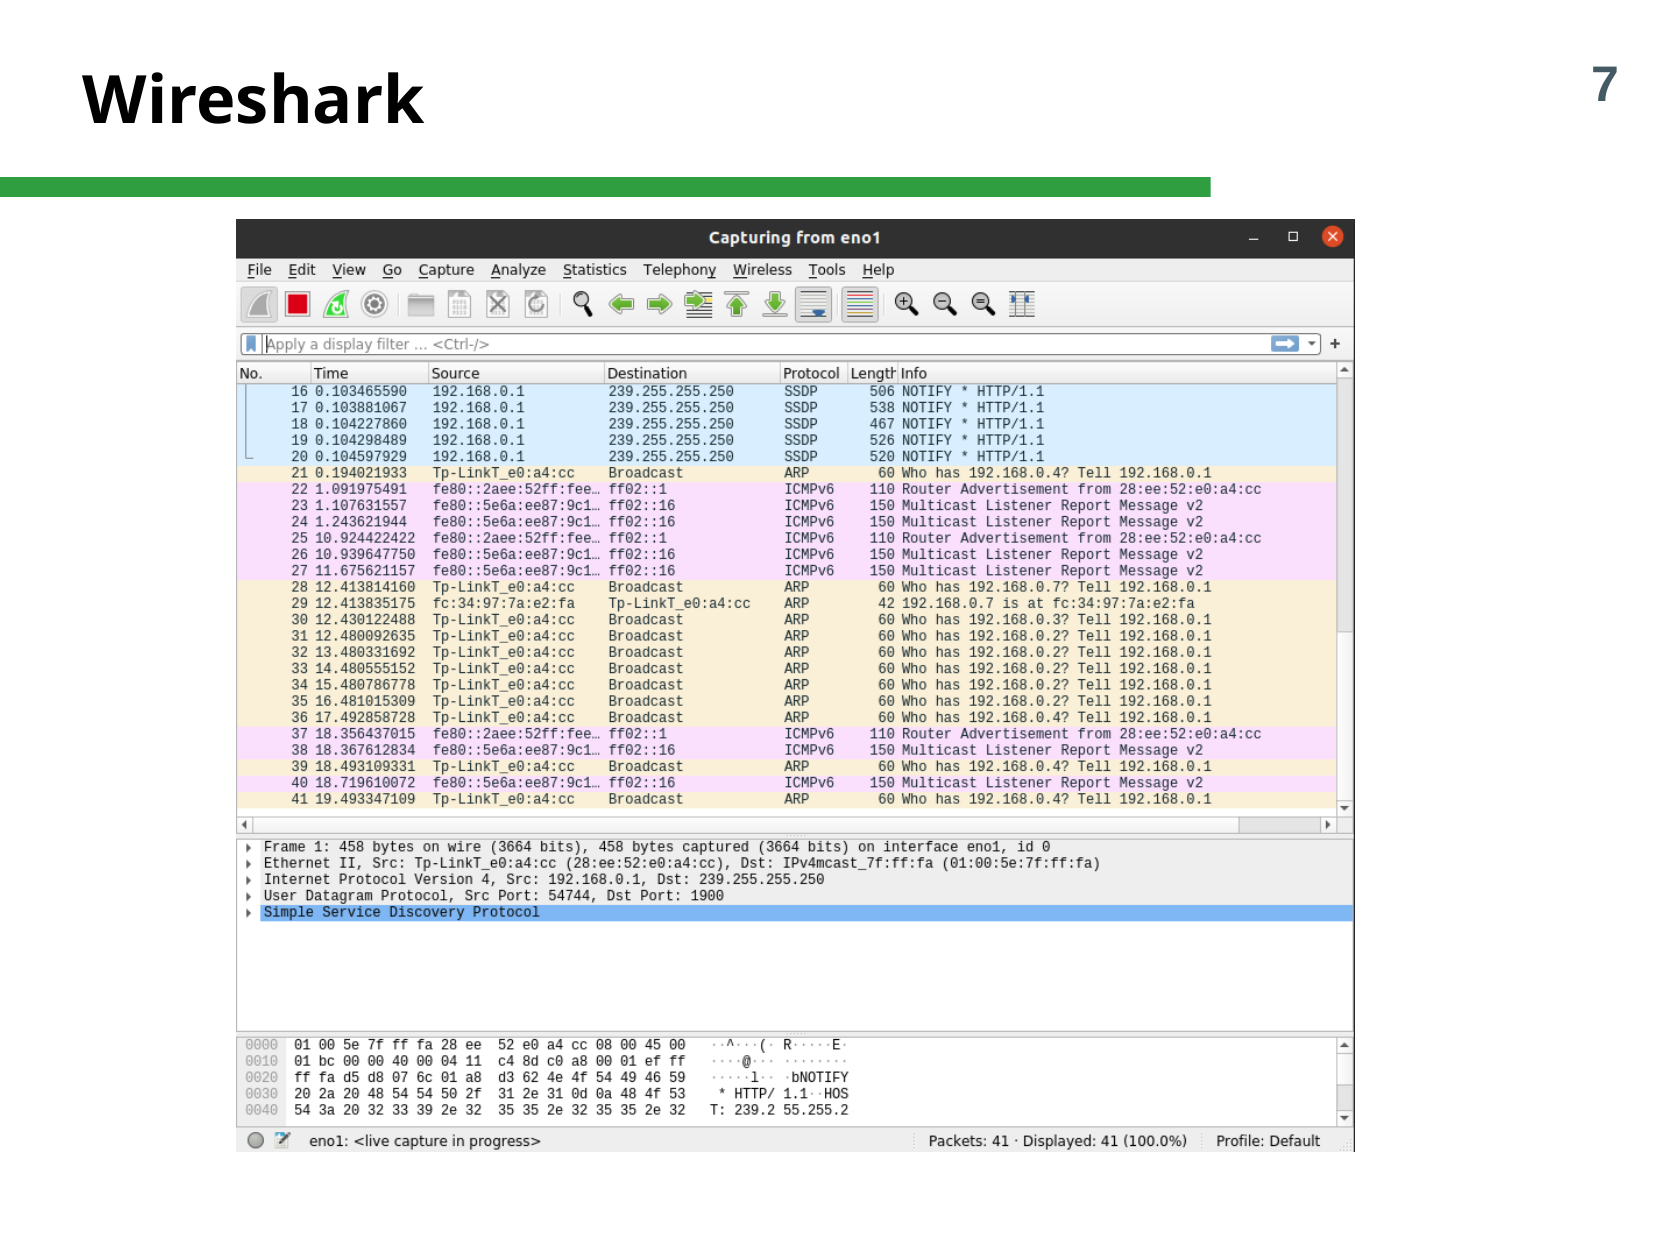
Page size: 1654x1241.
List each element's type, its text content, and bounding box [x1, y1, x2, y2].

picture [236, 219, 1355, 1152]
title Wireshark [82, 0, 1152, 202]
